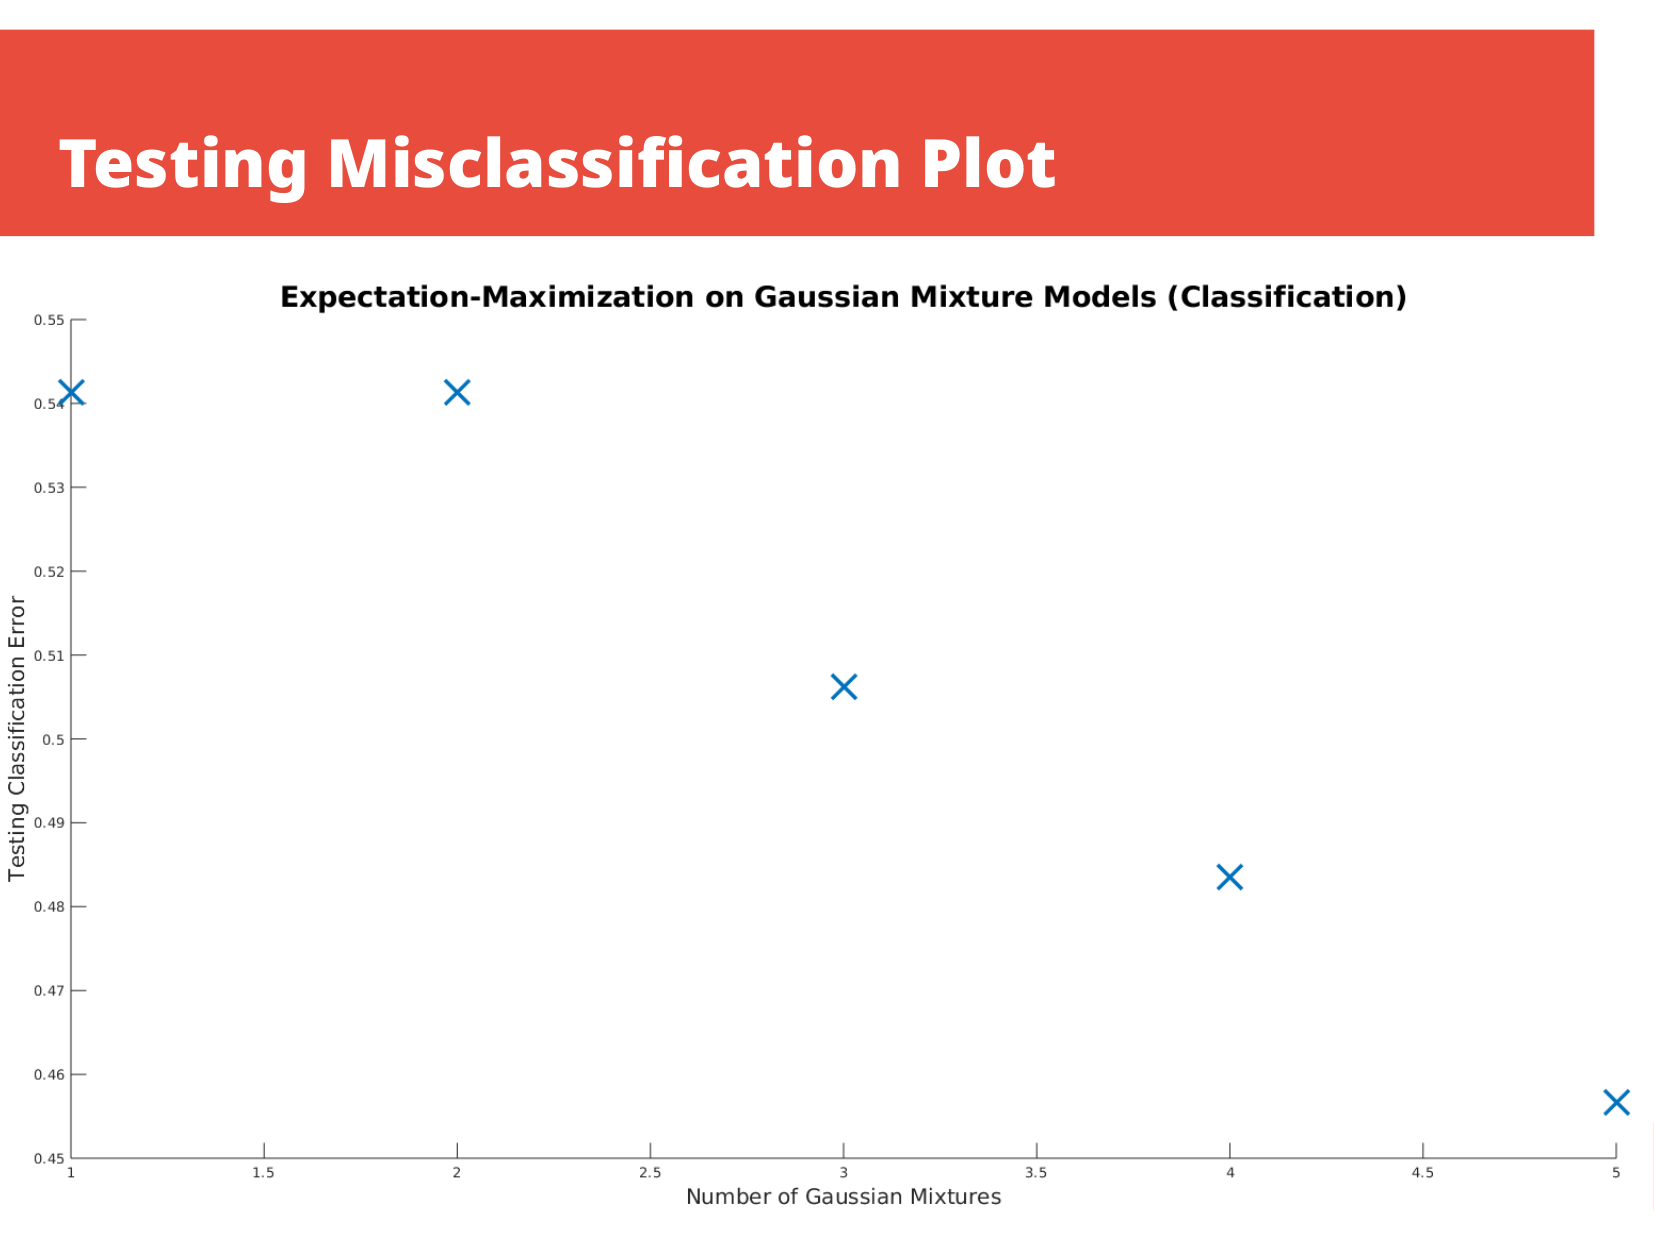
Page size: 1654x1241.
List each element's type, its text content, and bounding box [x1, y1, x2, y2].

title Testing Misclassification Plot [59, 59, 1595, 207]
picture [0, 270, 1654, 1216]
